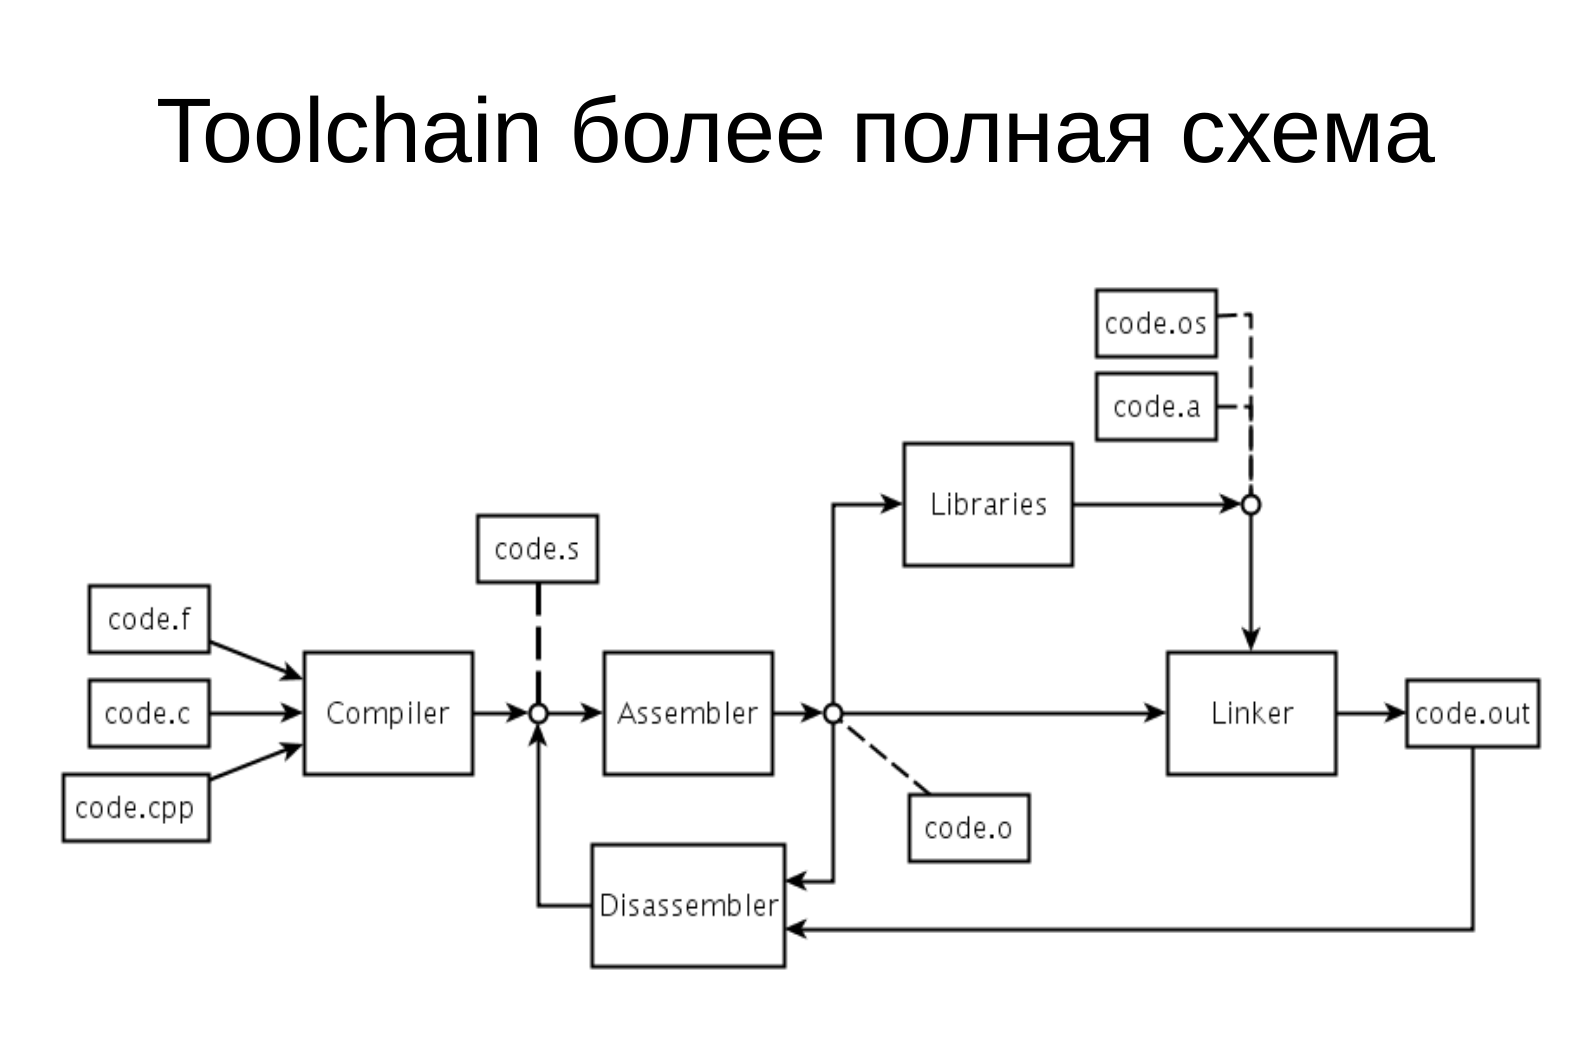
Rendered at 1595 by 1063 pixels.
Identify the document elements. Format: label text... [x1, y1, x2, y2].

title Toolchain более полная схема [79, 49, 1515, 213]
picture [37, 262, 1566, 994]
